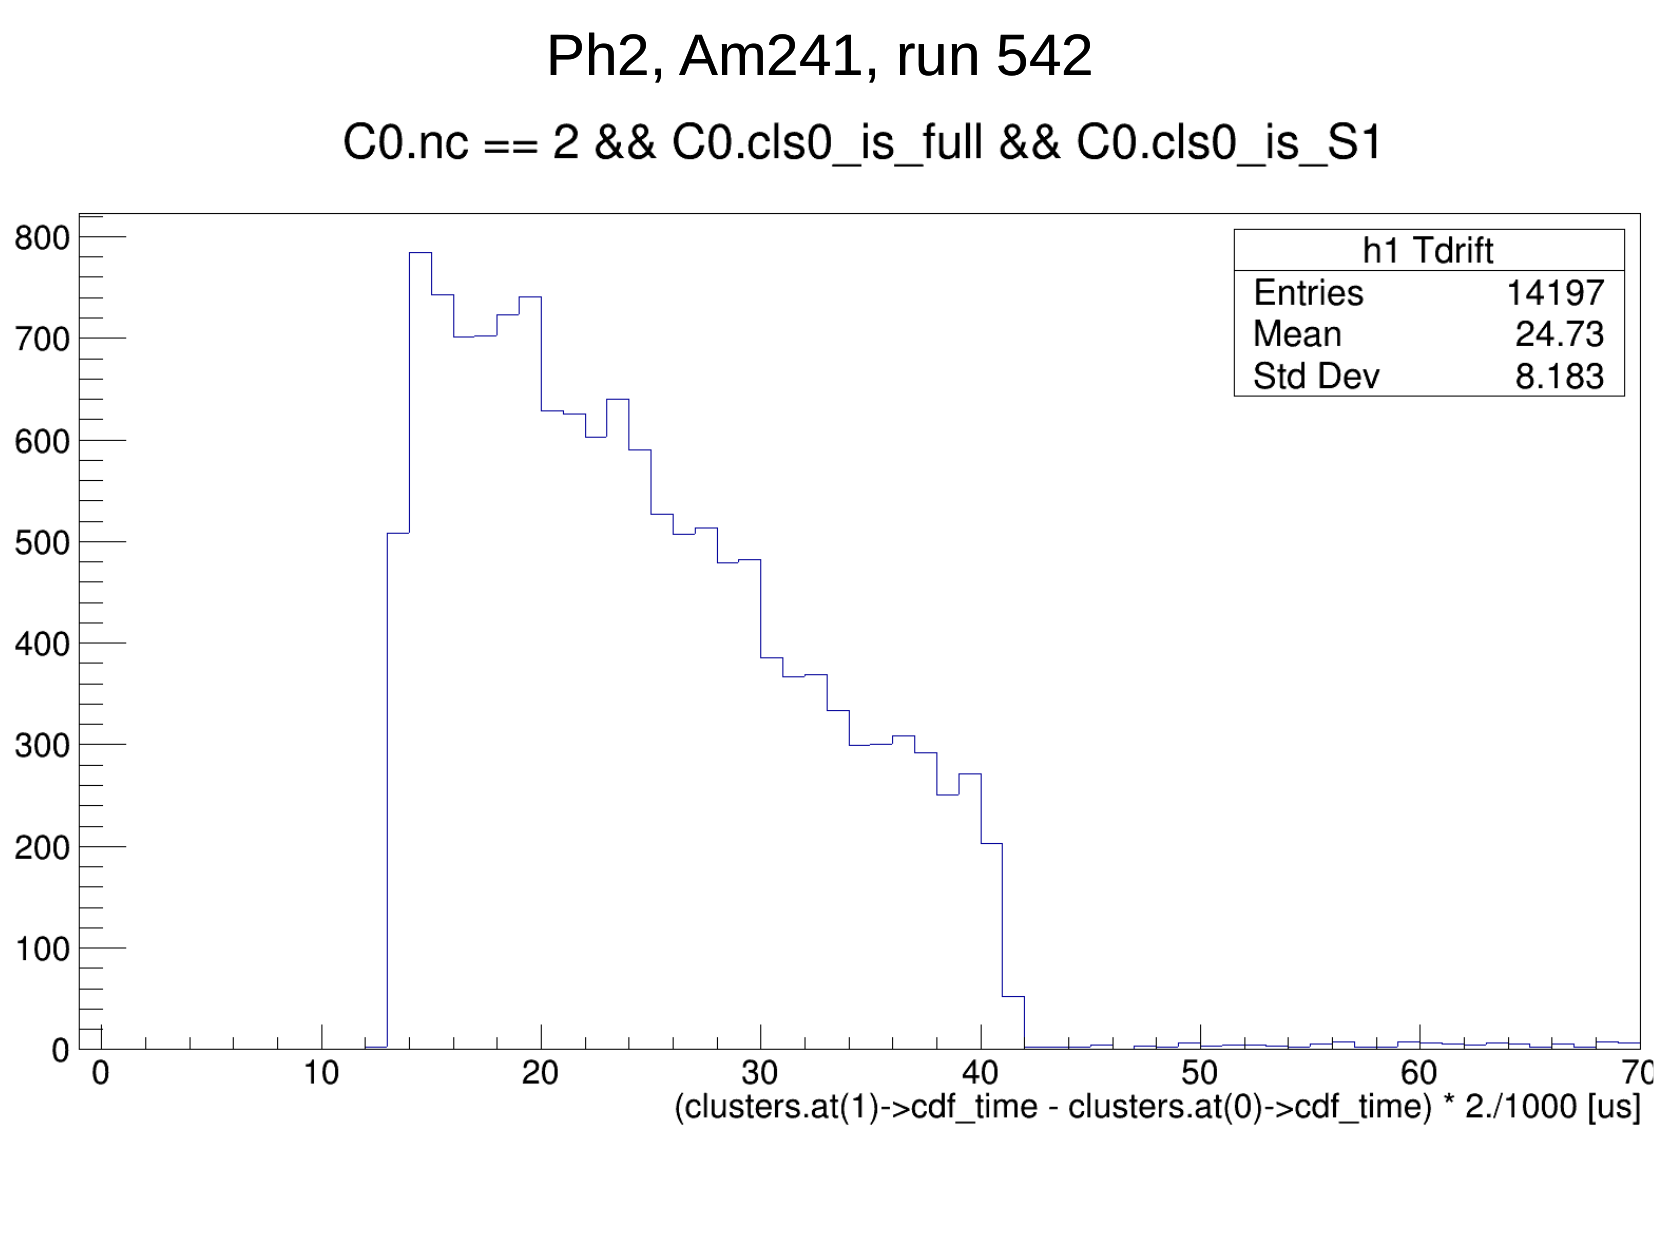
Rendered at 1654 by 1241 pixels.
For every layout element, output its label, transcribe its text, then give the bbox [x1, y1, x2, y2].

text_box Ph2, Am241, run 542 [480, 14, 1162, 151]
picture [6, 117, 1654, 1130]
